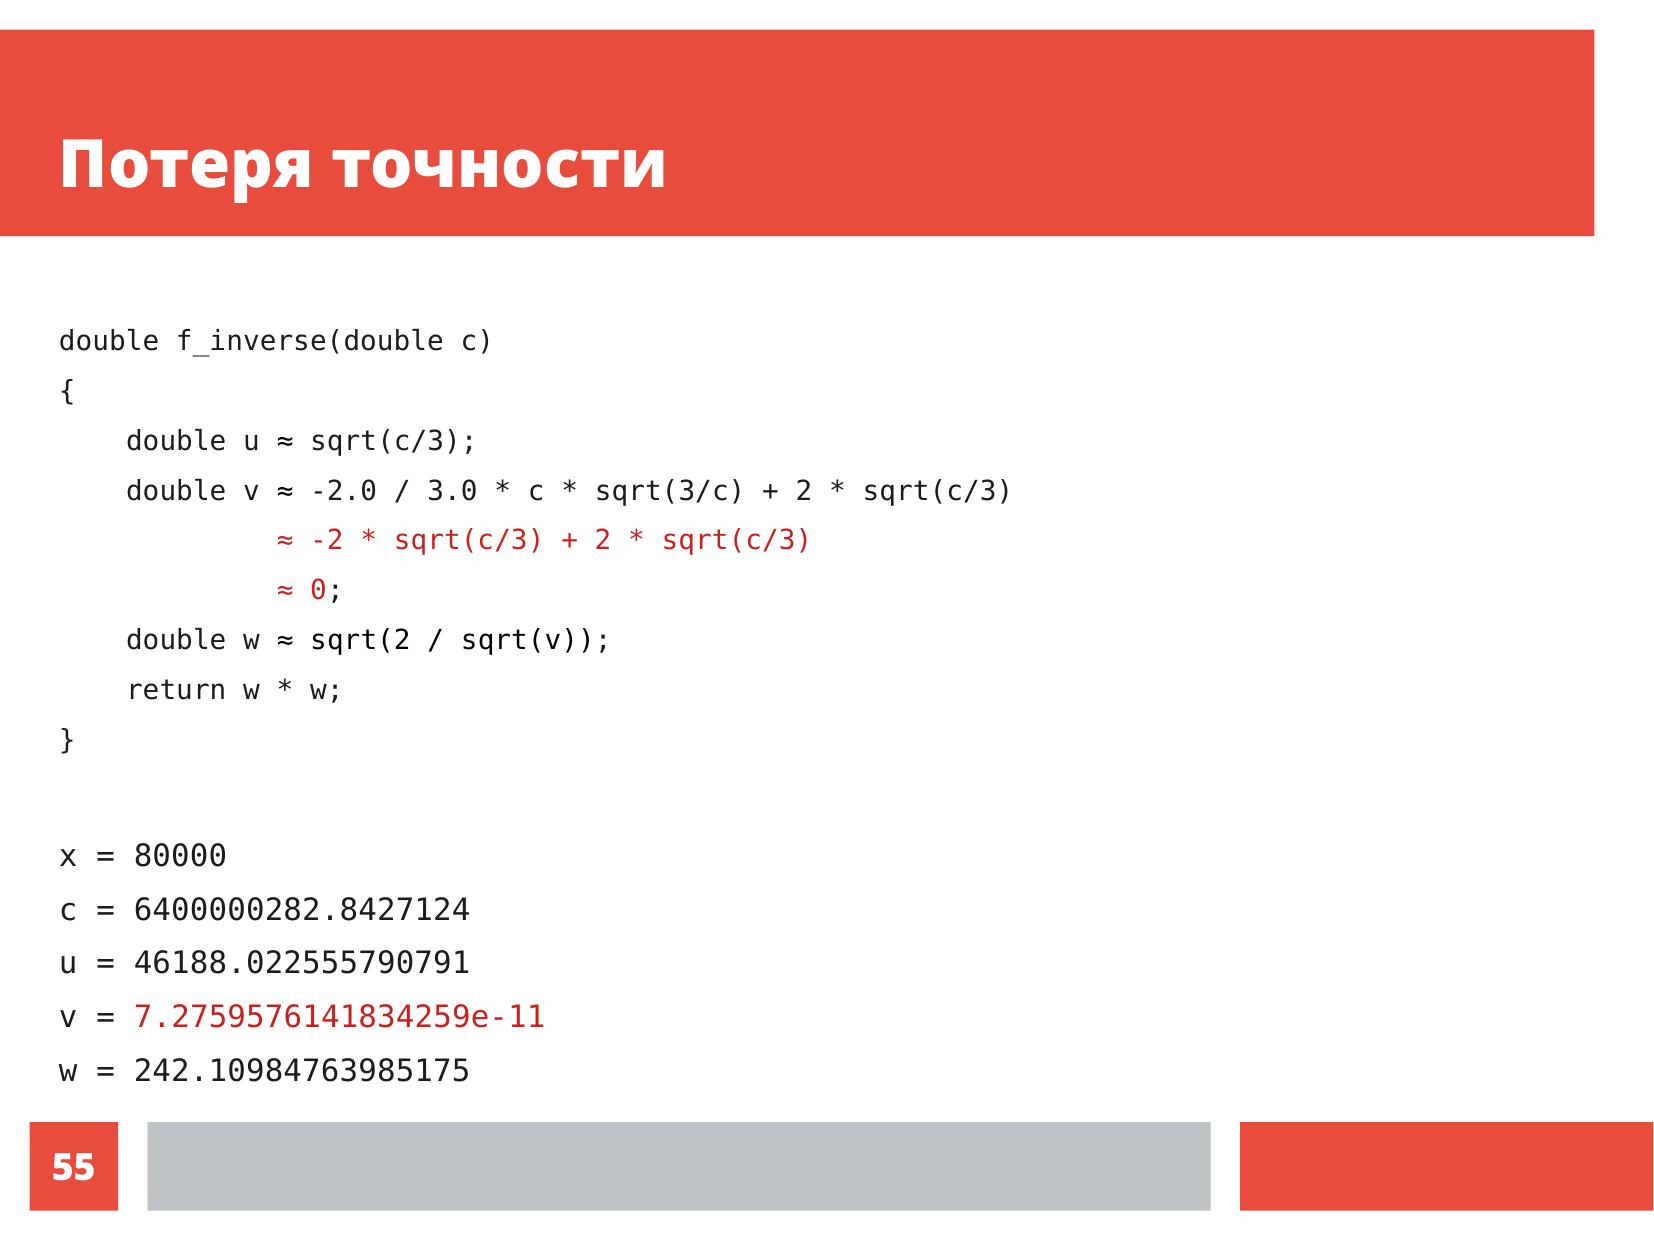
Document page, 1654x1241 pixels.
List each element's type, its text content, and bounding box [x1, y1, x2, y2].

list double f_inverse(double c) { double u ≈ sqrt(c/3); double v ≈ -2.0 / 3.0 * c * sqrt(3/c) + 2 * sqrt(c/3) ≈ -2 * sqrt(c/3) + 2 * sqrt(c/3) ≈ 0; double w ≈ sqrt(2 / sqrt(v)); return w * w; } x = 80000 c = 6400000282.8427124 u = 46188.022555790791 v = 7.2759576141834259e-11 w = 242.10984763985175 [59, 324, 1565, 1093]
title Потеря точности [59, 59, 1595, 207]
